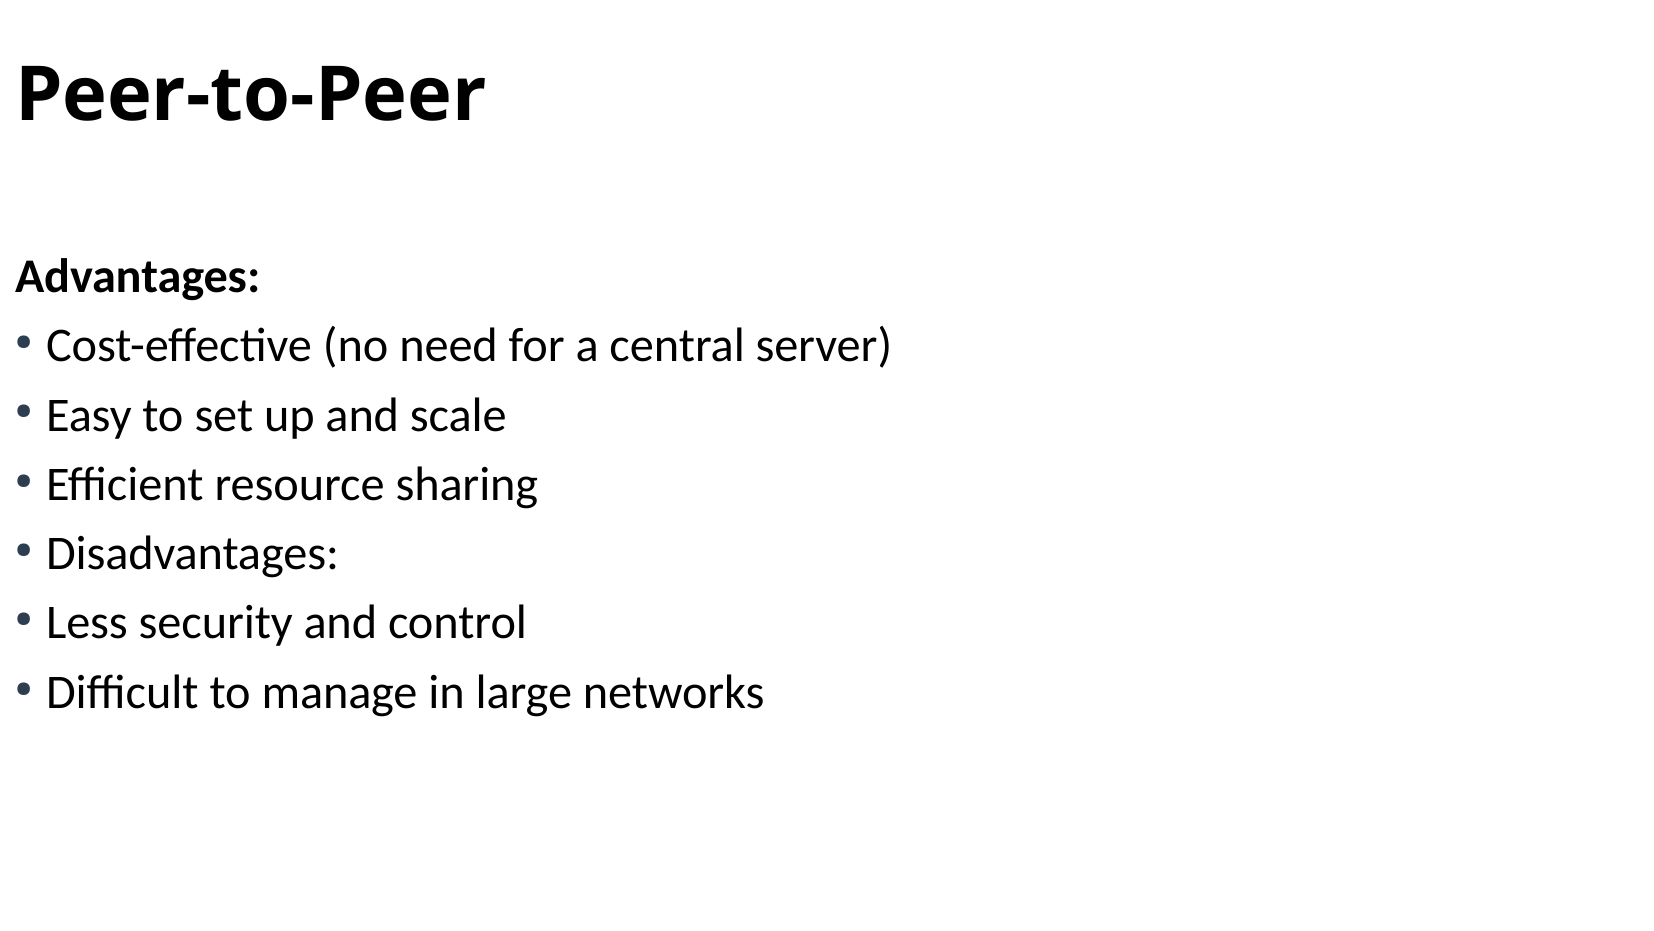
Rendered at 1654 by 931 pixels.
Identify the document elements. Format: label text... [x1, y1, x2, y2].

list Advantages: Cost-effective (no need for a central server) Easy to set up and scale Efficient resource sharing Disadvantages: Less security and control Difficult to manage in large networks [0, 243, 1536, 864]
title Peer-to-Peer [0, 36, 1536, 155]
